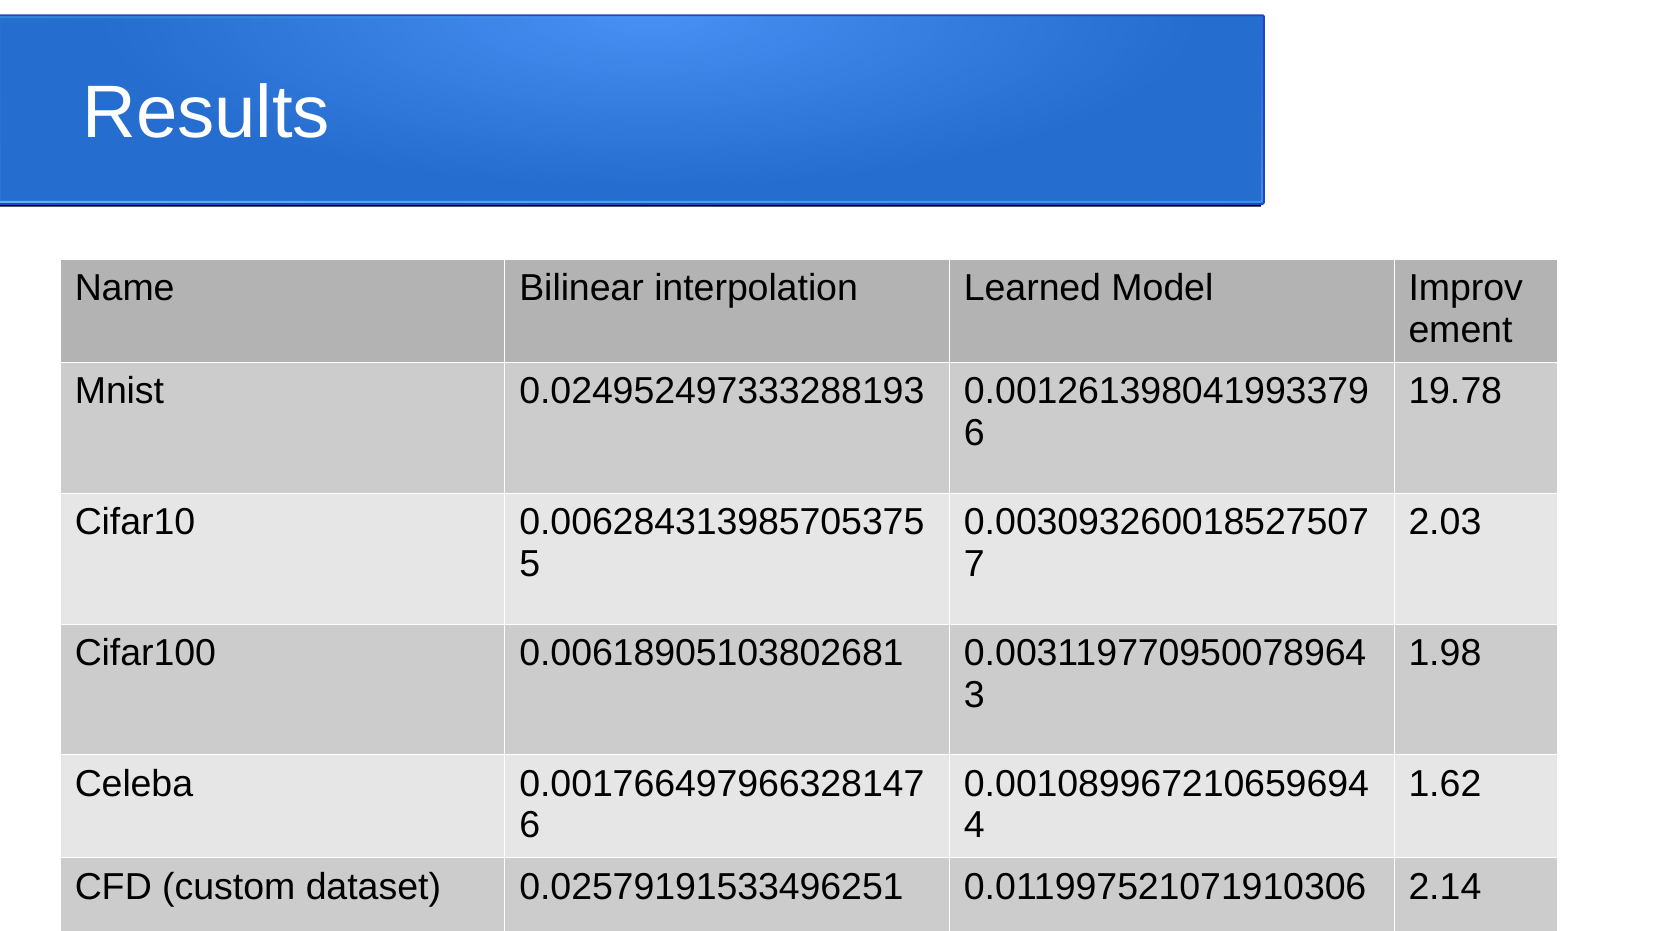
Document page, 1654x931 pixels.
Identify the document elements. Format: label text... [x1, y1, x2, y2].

table_cell 0.0031197709500789643 [950, 625, 1394, 754]
table_cell 0.0010899672106596944 [950, 755, 1394, 857]
table_header Improvement [1395, 260, 1557, 362]
table_cell 0.024952497333288193 [505, 363, 949, 493]
table_cell 0.02579191533496251 [505, 858, 949, 931]
table_cell CFD (custom dataset) [61, 858, 504, 931]
table_header Learned Model [950, 260, 1394, 362]
table_cell 19.78 [1395, 363, 1557, 493]
table_cell 1.62 [1395, 755, 1557, 857]
table_cell 2.14 [1395, 858, 1557, 931]
table_header Bilinear interpolation [505, 260, 949, 362]
table_cell 0.011997521071910306 [950, 858, 1394, 931]
table_cell Cifar100 [61, 625, 504, 754]
table_cell 0.0012613980419933796 [950, 363, 1394, 493]
table_cell 0.0030932600185275077 [950, 494, 1394, 624]
table_cell Celeba [61, 755, 504, 857]
table_cell 0.00618905103802681 [505, 625, 949, 754]
table_cell 0.0062843139857053755 [505, 494, 949, 624]
title Results [82, 35, 1235, 189]
table_cell Cifar10 [61, 494, 504, 624]
table_cell 2.03 [1395, 494, 1557, 624]
table_cell 1.98 [1395, 625, 1557, 754]
table_header Name [61, 260, 504, 362]
table_cell 0.0017664979663281476 [505, 755, 949, 857]
table_cell Mnist [61, 363, 504, 493]
